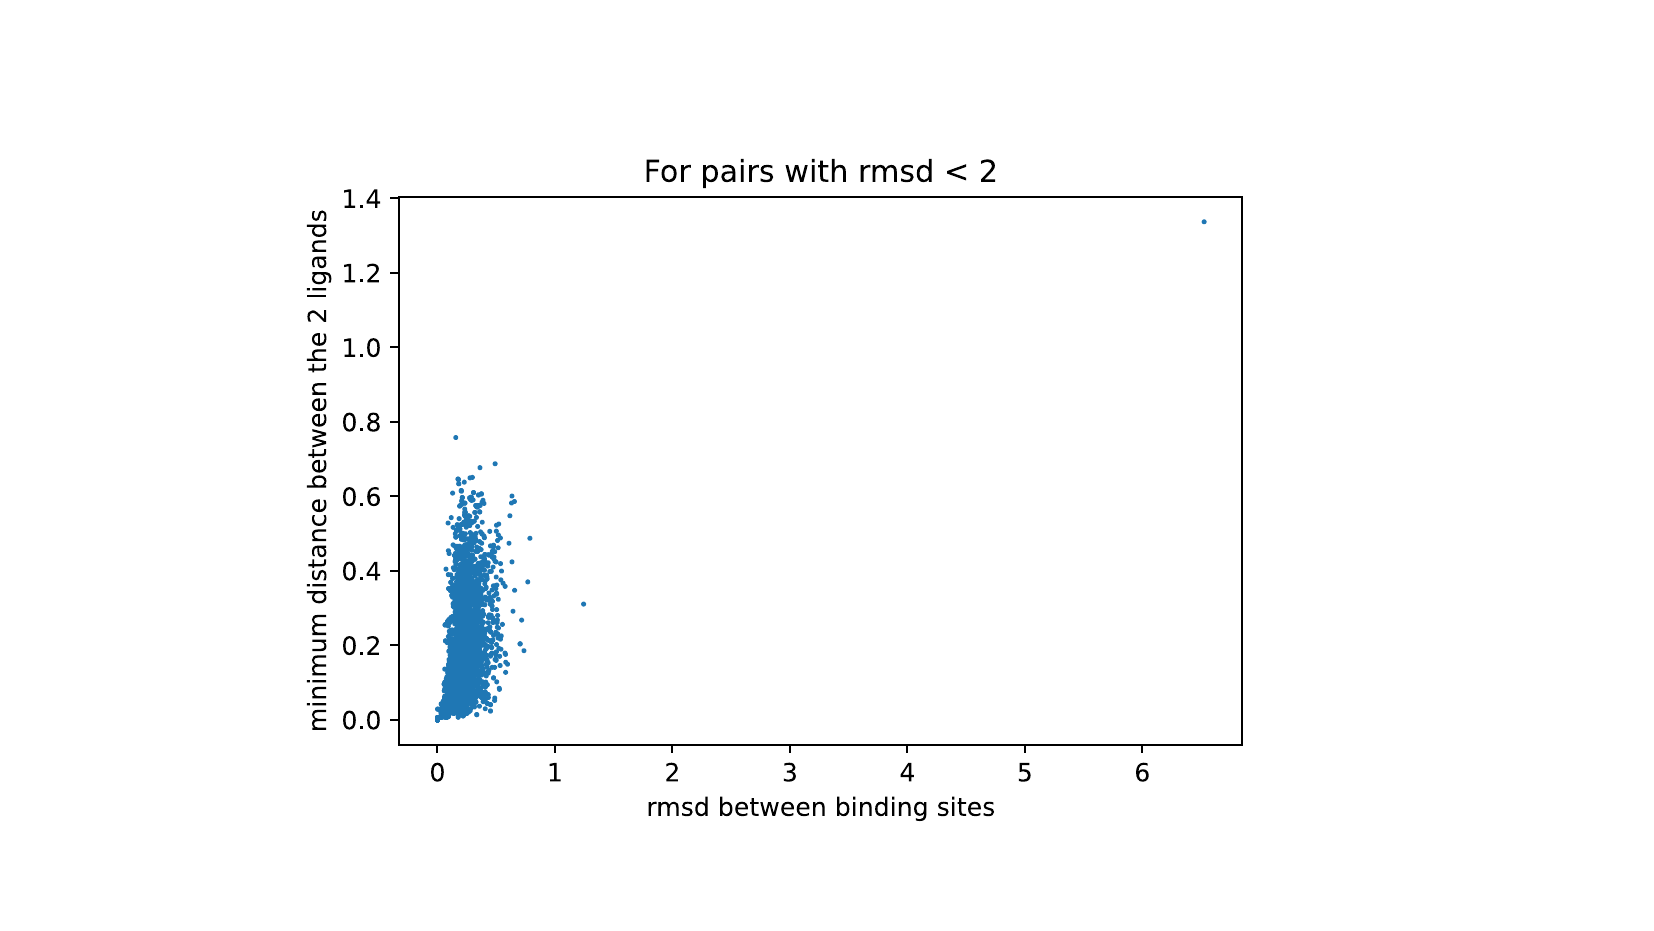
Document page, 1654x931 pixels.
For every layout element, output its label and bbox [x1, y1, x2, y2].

picture [262, 108, 1353, 837]
